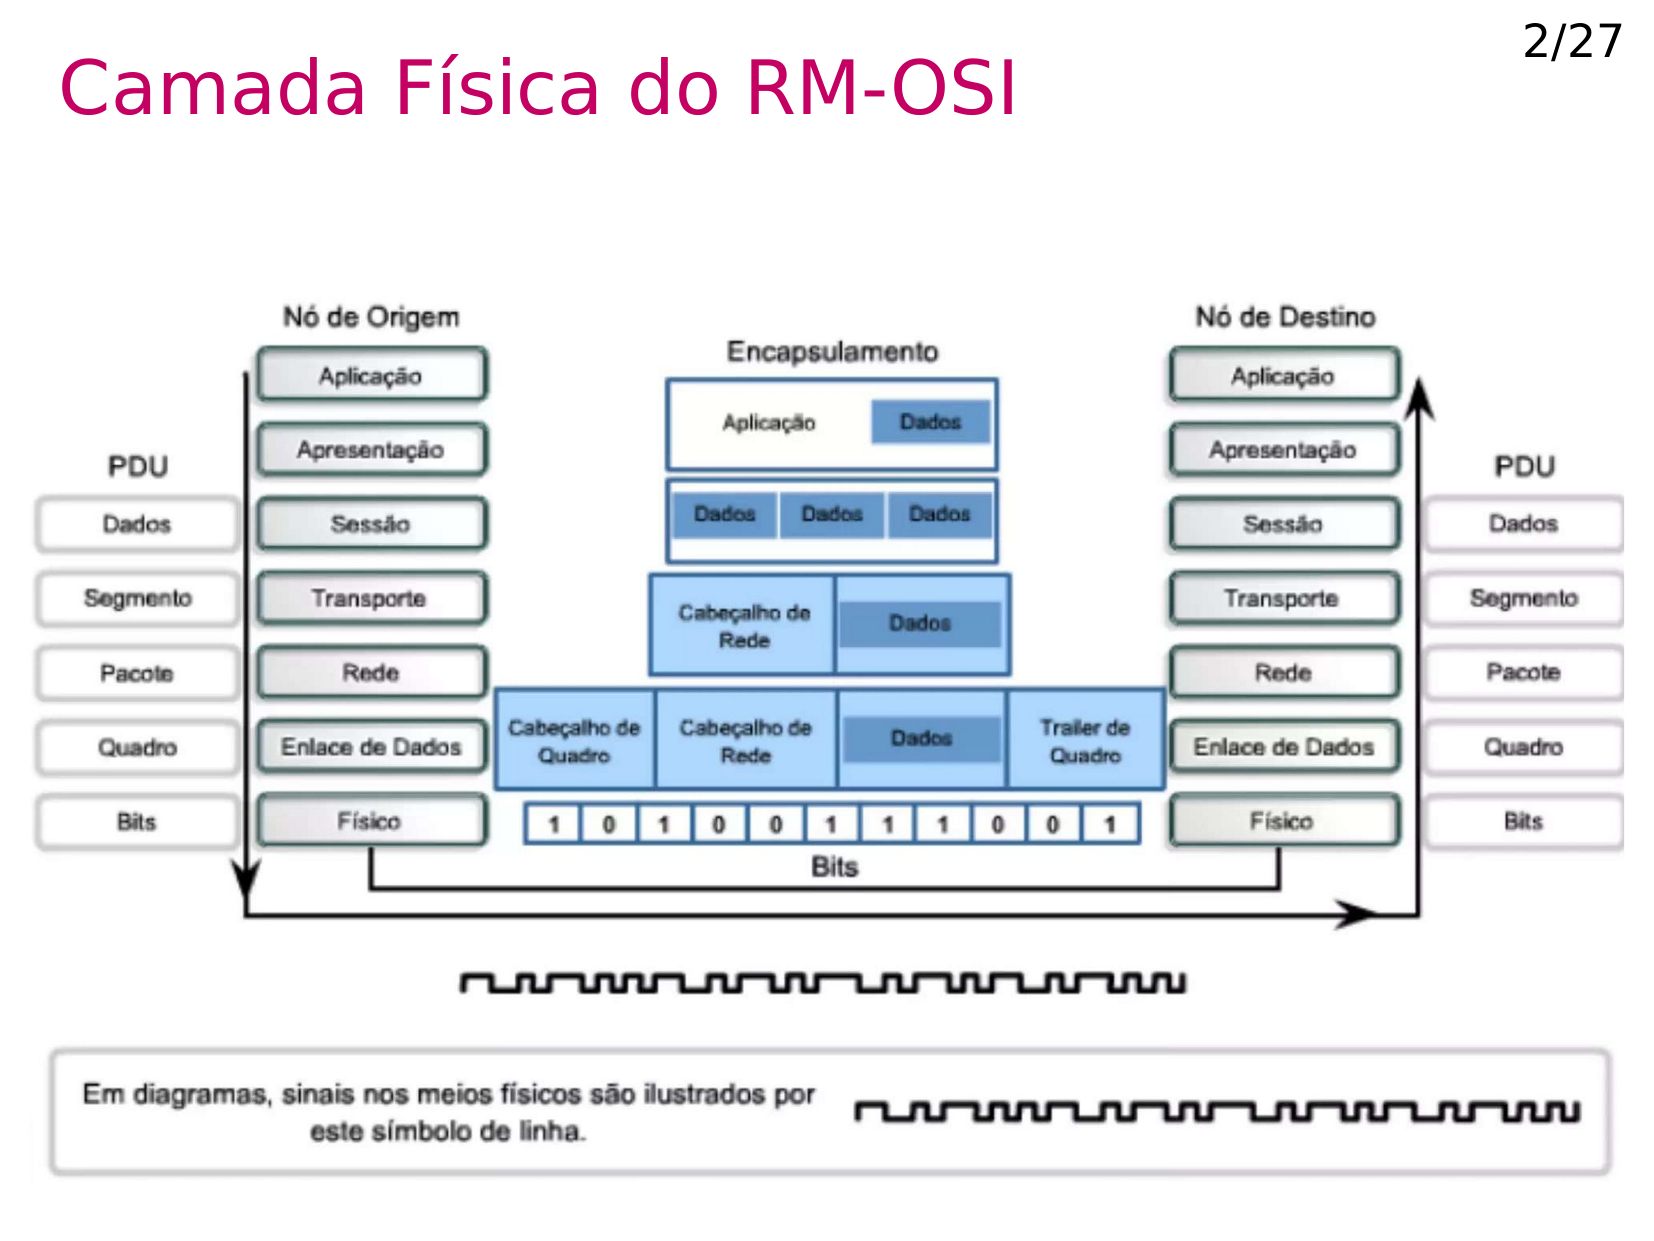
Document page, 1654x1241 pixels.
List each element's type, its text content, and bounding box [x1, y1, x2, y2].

picture [29, 295, 1625, 1182]
title Camada Física do RM-OSI [59, 29, 1625, 148]
